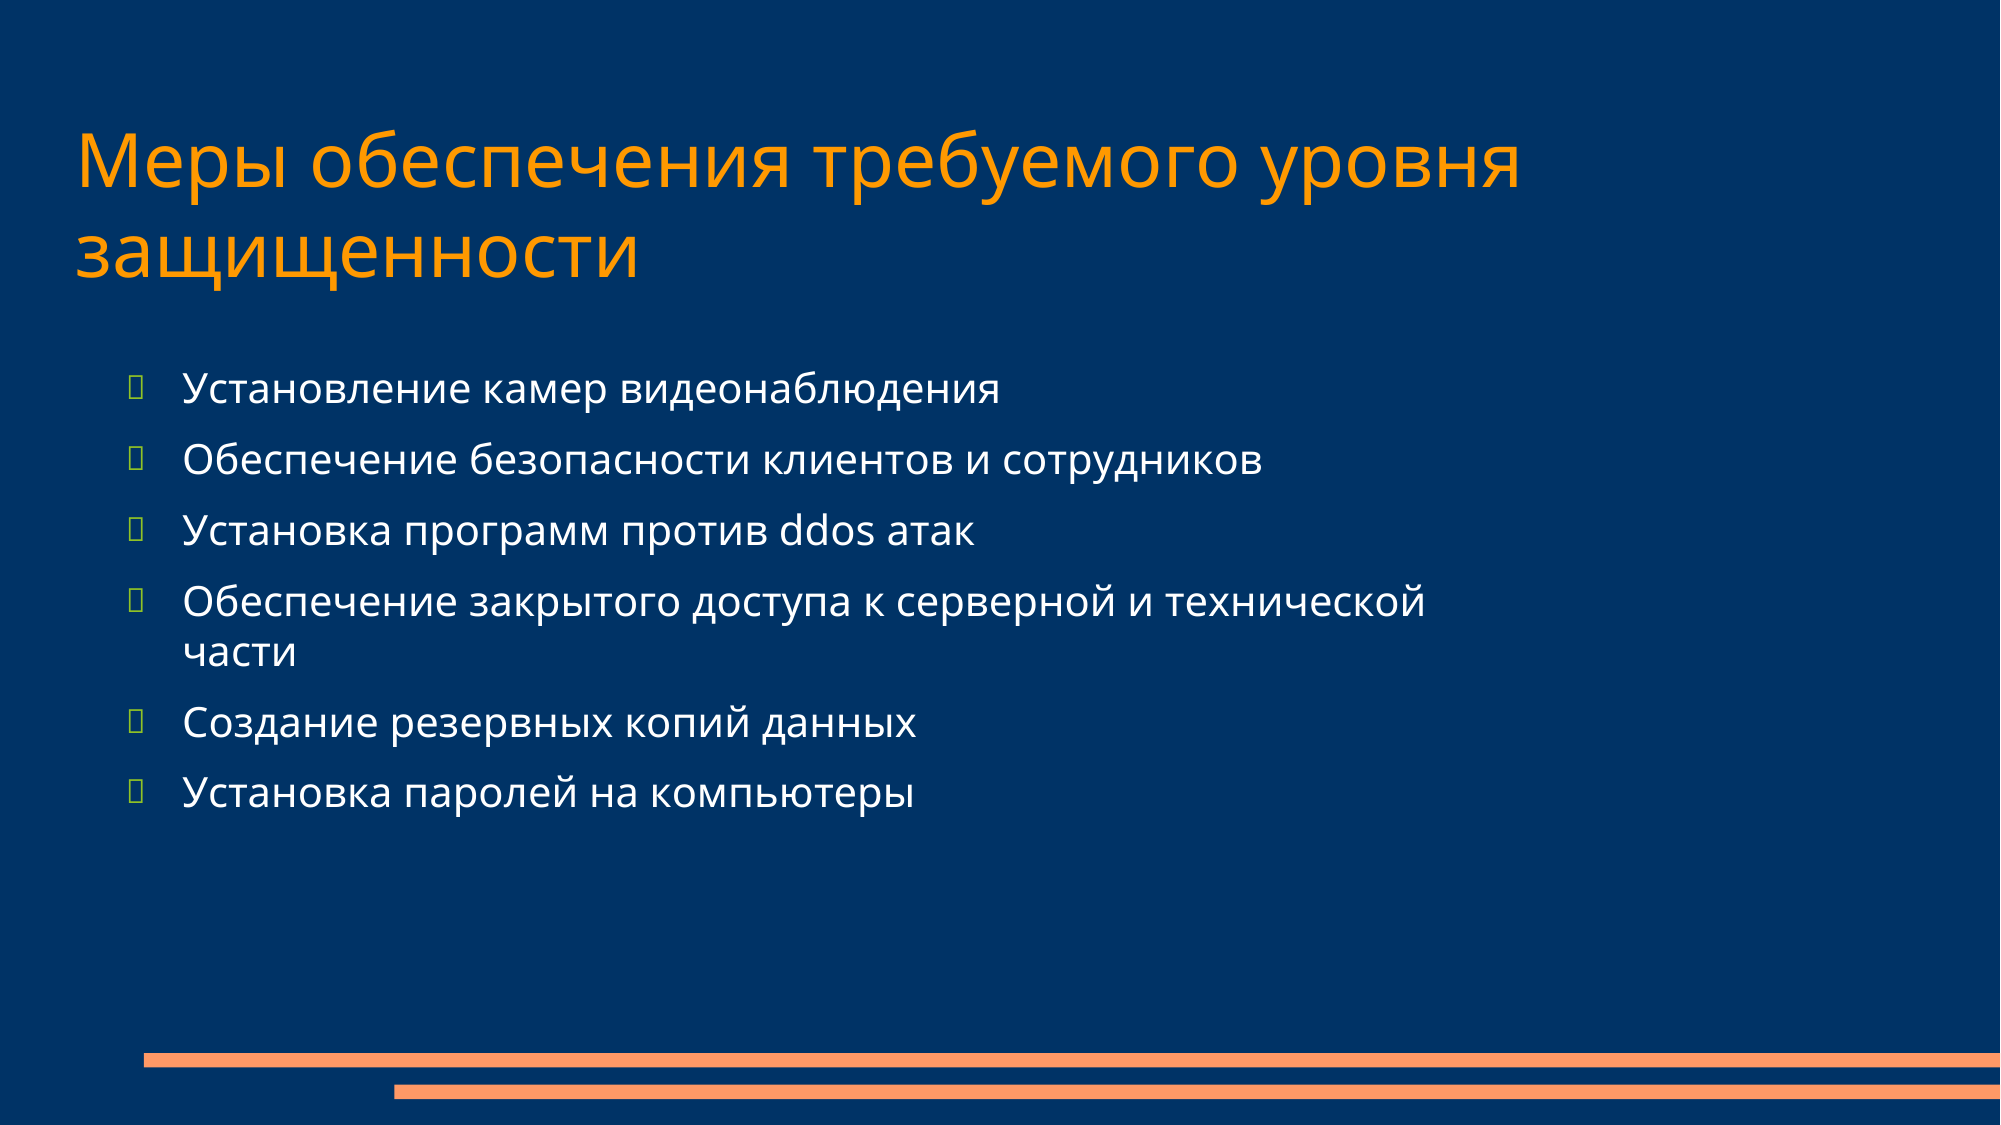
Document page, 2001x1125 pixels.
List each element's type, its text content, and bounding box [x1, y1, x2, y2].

title Меры обеспечения требуемого уровня защищенности [60, 105, 1572, 235]
list Установление камер видеонаблюдения Обеспечение безопасности клиентов и сотрудников Установка программ против ddos атак Обеспечение закрытого доступа к серверной и технической части Создание резервных копий данных Установка паролей на компьютеры [111, 354, 1522, 992]
